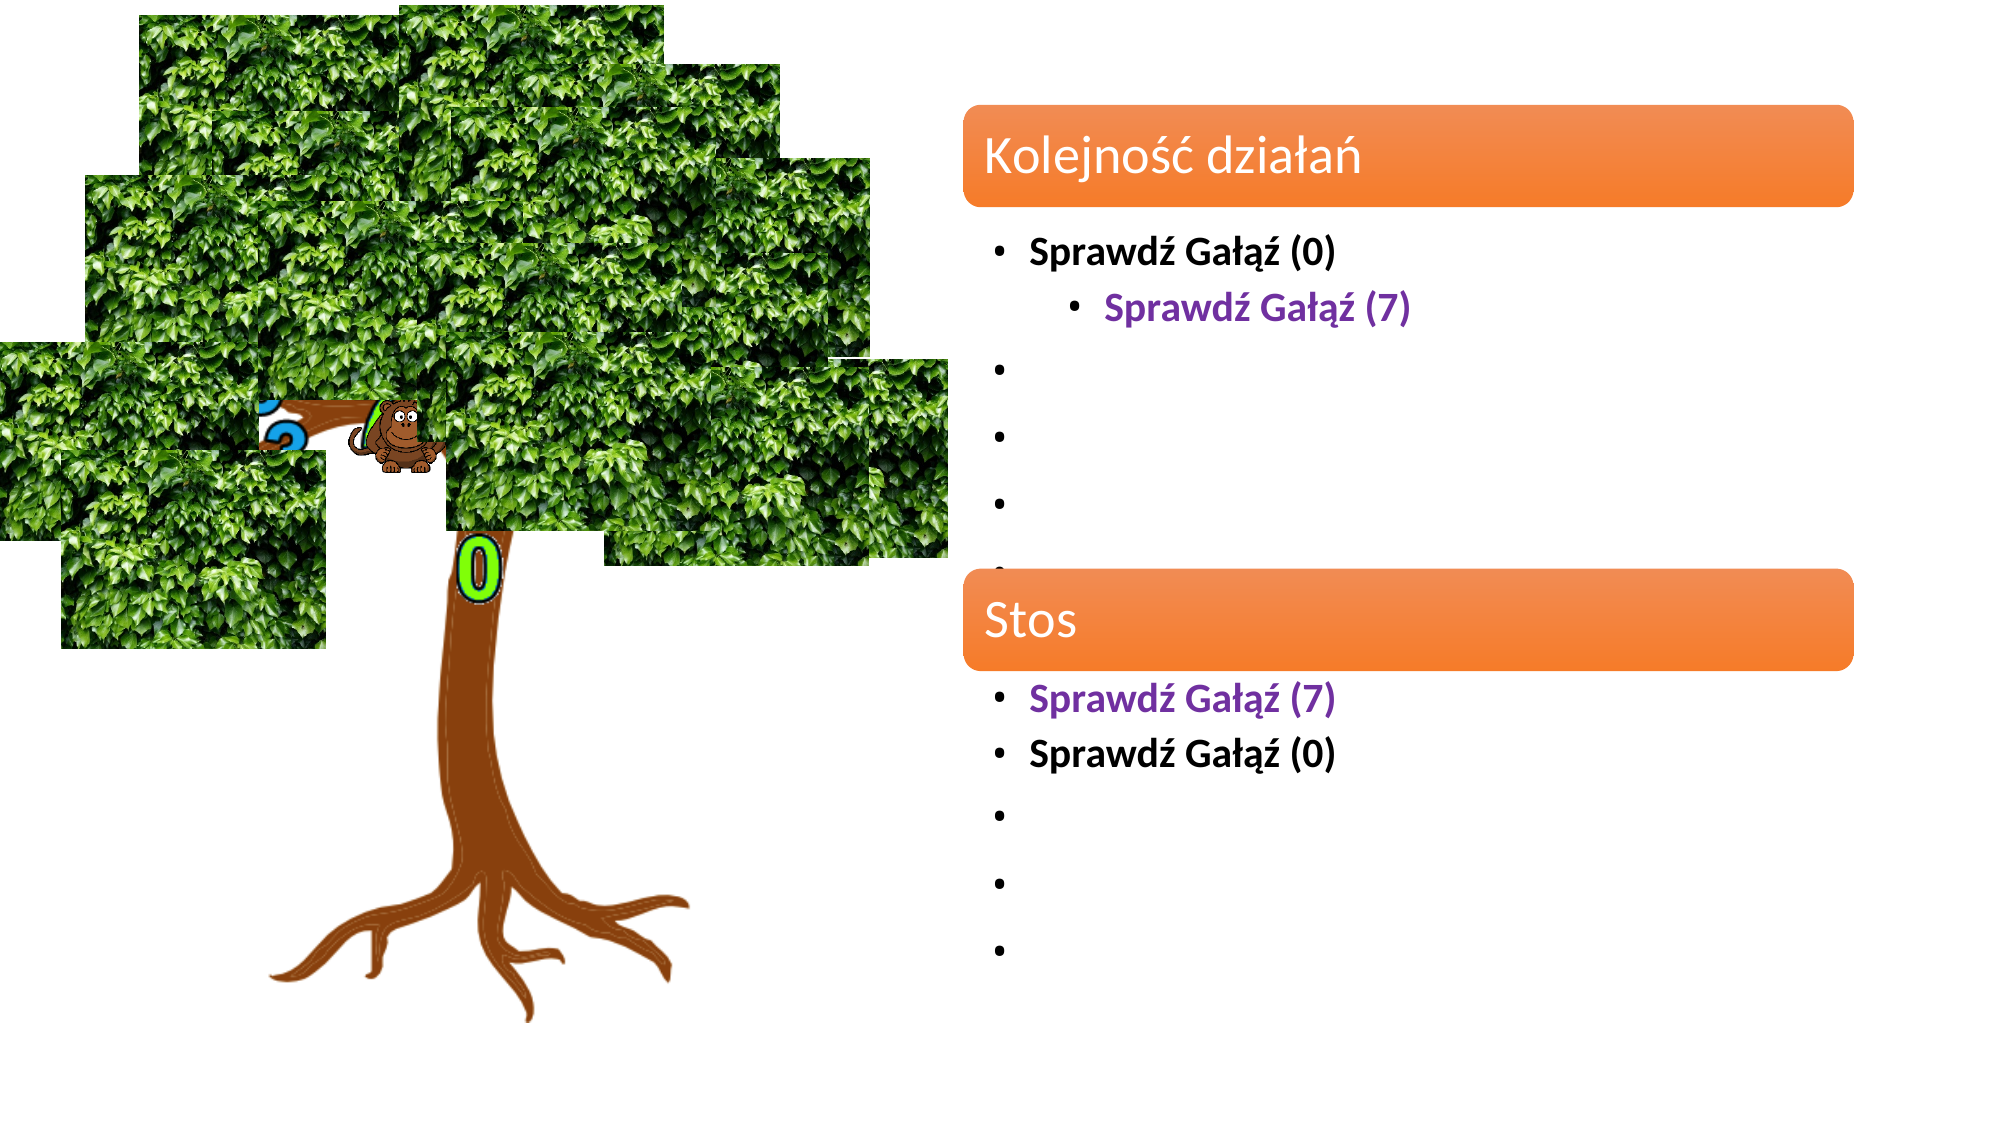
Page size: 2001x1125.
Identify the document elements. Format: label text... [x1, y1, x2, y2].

text_box Stos [963, 568, 1854, 671]
text_box Kolejność działań [963, 104, 1854, 208]
picture [0, 5, 948, 1023]
text_box Sprawdź Gałąź (0) Sprawdź Gałąź (7) [963, 224, 1854, 569]
text_box Sprawdź Gałąź (7) Sprawdź Gałąź (0) [963, 671, 1854, 954]
